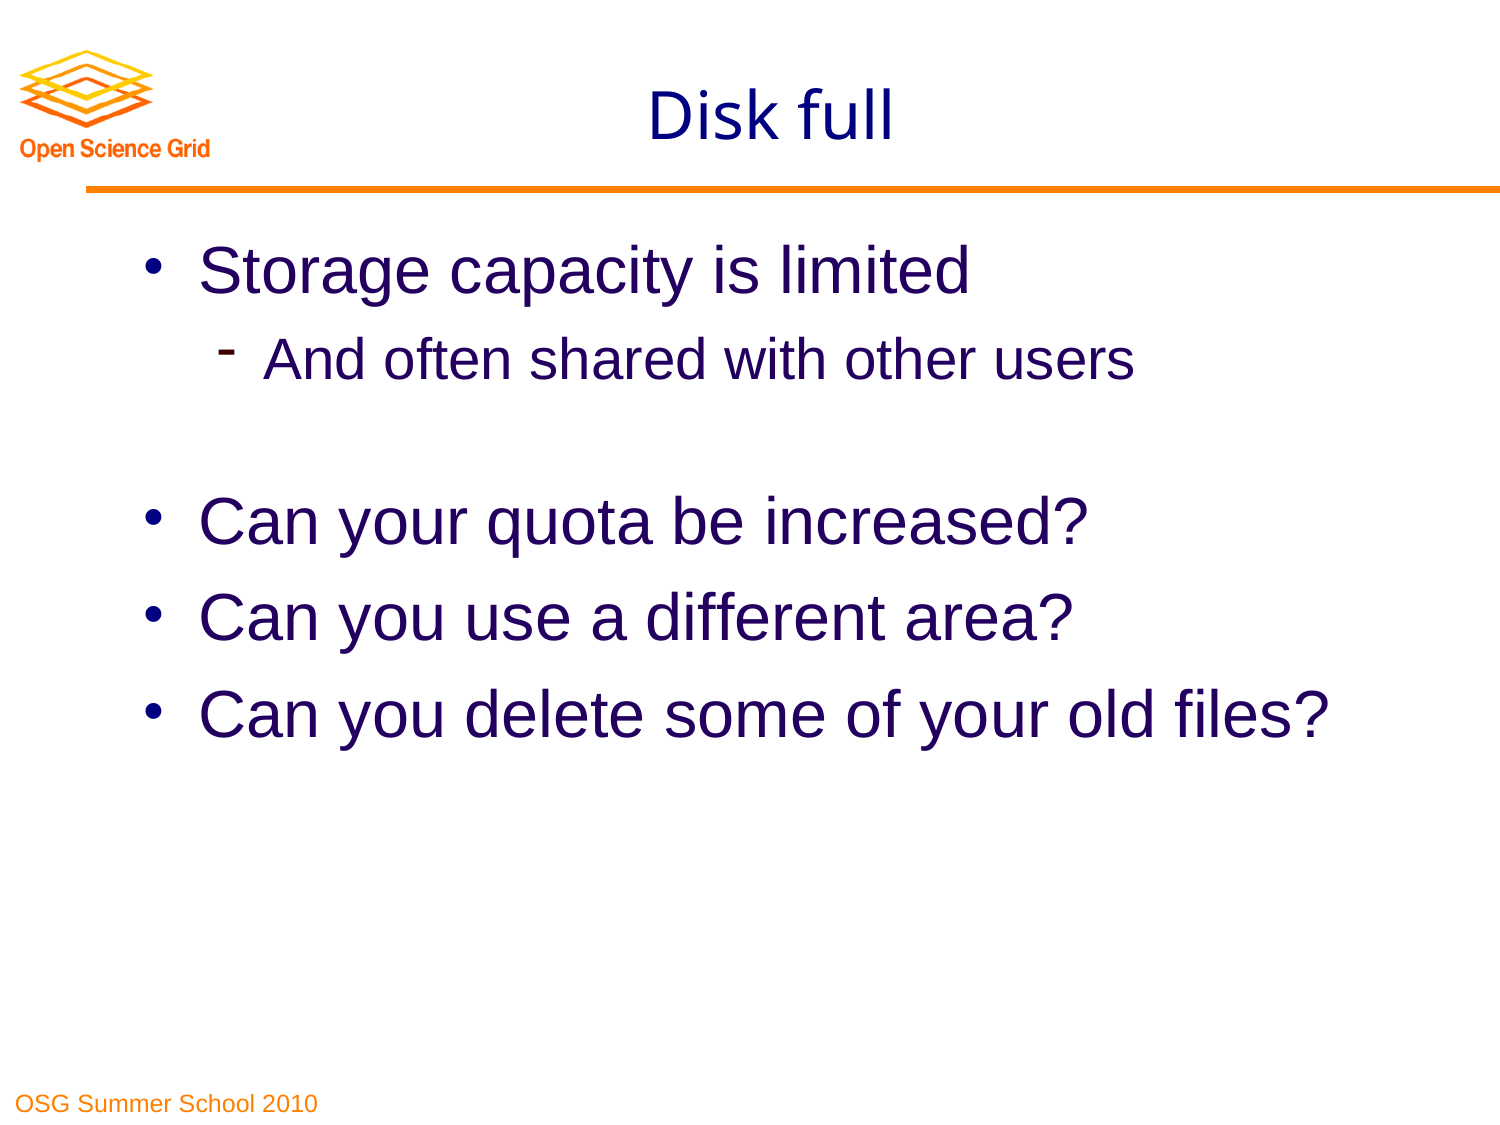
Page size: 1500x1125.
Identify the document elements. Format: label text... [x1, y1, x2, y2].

picture [0, 27, 201, 179]
title Disk full [201, 18, 1342, 207]
list Storage capacity is limited And often shared with other users Can your quota be increased? Can you use a different area? Can you delete some of your old files? [127, 218, 1403, 962]
